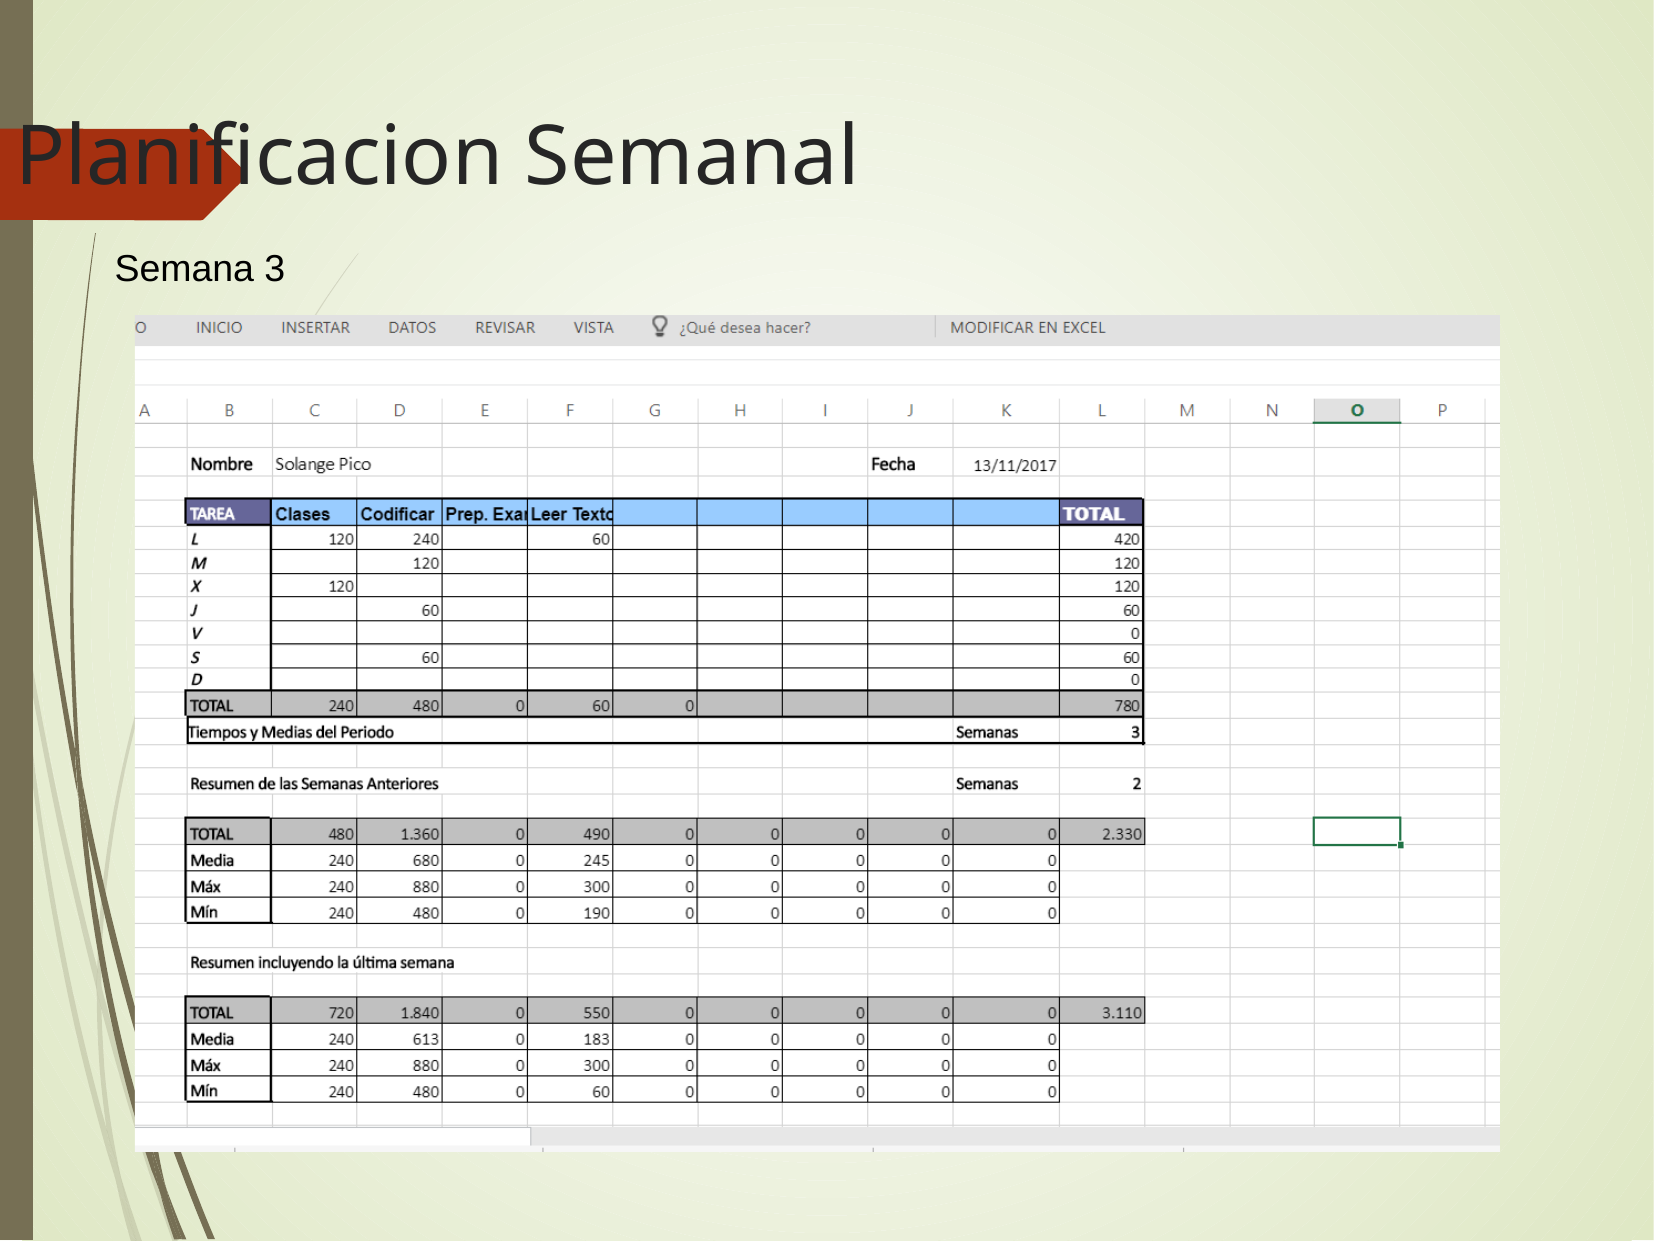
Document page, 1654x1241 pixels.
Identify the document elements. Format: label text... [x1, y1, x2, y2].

title Planificacion Semanal [0, 94, 1182, 213]
text_box Semana 3 [99, 240, 301, 297]
picture [135, 315, 1501, 1152]
